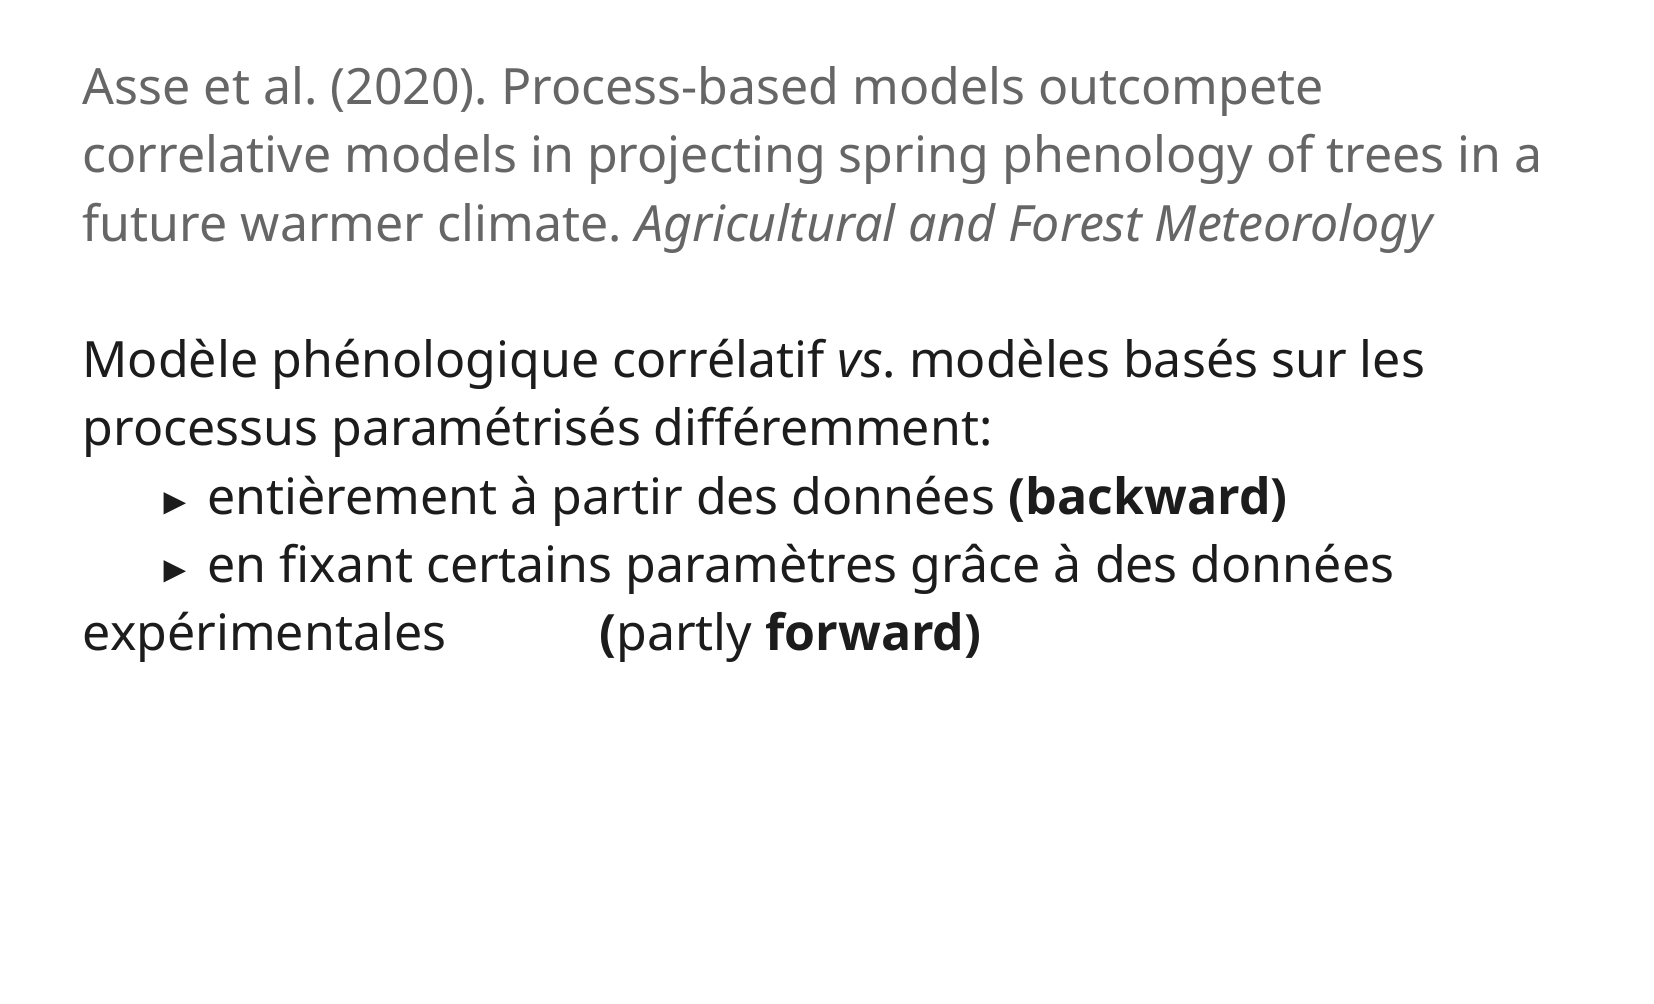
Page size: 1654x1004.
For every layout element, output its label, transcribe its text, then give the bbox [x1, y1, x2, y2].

subtitle Asse et al. (2020). Process-based models outcompete correlative models in projecting spring phenology of trees in a future warmer climate. Agricultural and Forest Meteorology Modèle phénologique corrélatif vs. modèles basés sur les processus paramétrisés différemment: ► entièrement à partir des données (backward) ► en fixant certains paramètres grâce à des données expérimentales (partly forward) [82, 50, 1571, 945]
